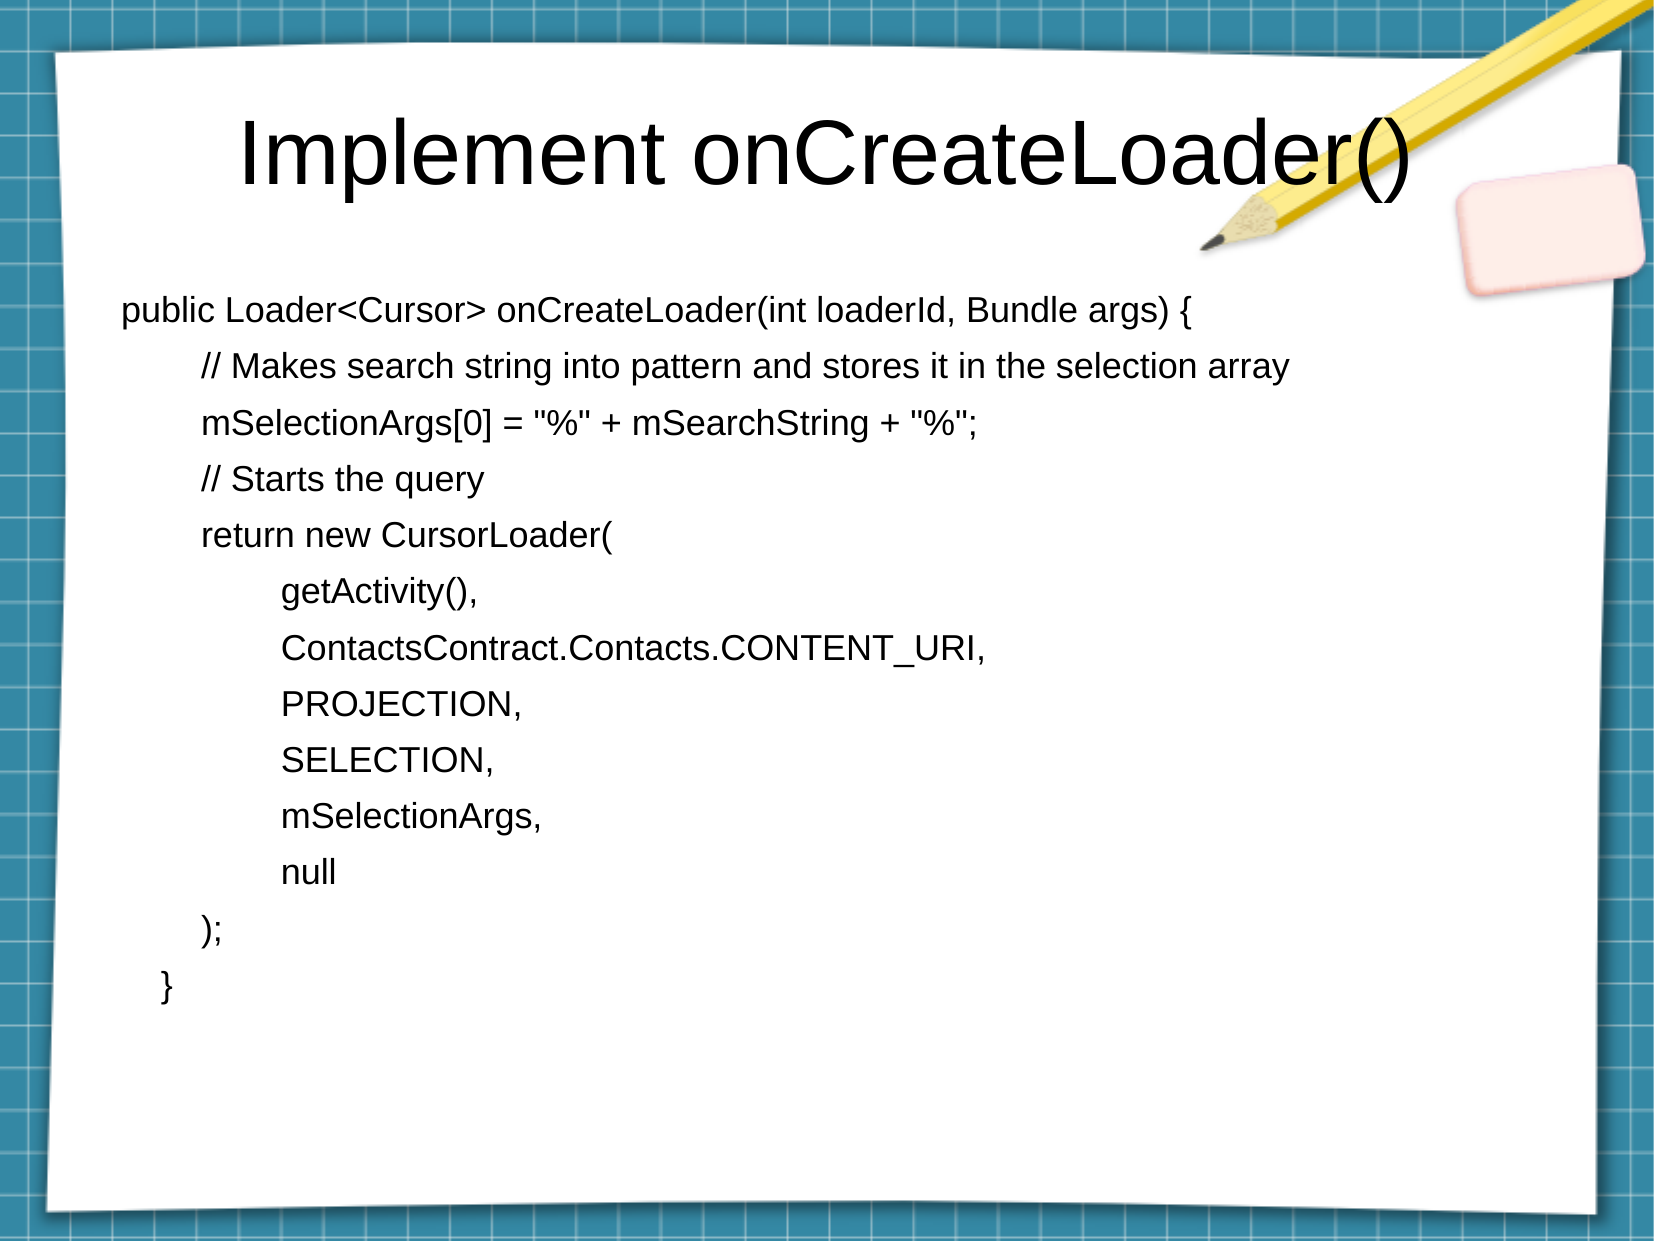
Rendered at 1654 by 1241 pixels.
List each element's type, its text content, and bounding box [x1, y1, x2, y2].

title Implement onCreateLoader() [82, 49, 1571, 257]
picture [0, 0, 1654, 1241]
list public Loader<Cursor> onCreateLoader(int loaderId, Bundle args) { // Makes search string into pattern and stores it in the selection array mSelectionArgs[0] = "%" + mSearchString + "%"; // Starts the query return new CursorLoader( getActivity(), ContactsContract.Contacts.CONTENT_URI, PROJECTION, SELECTION, mSelectionArgs, null ); } [82, 290, 1571, 1010]
